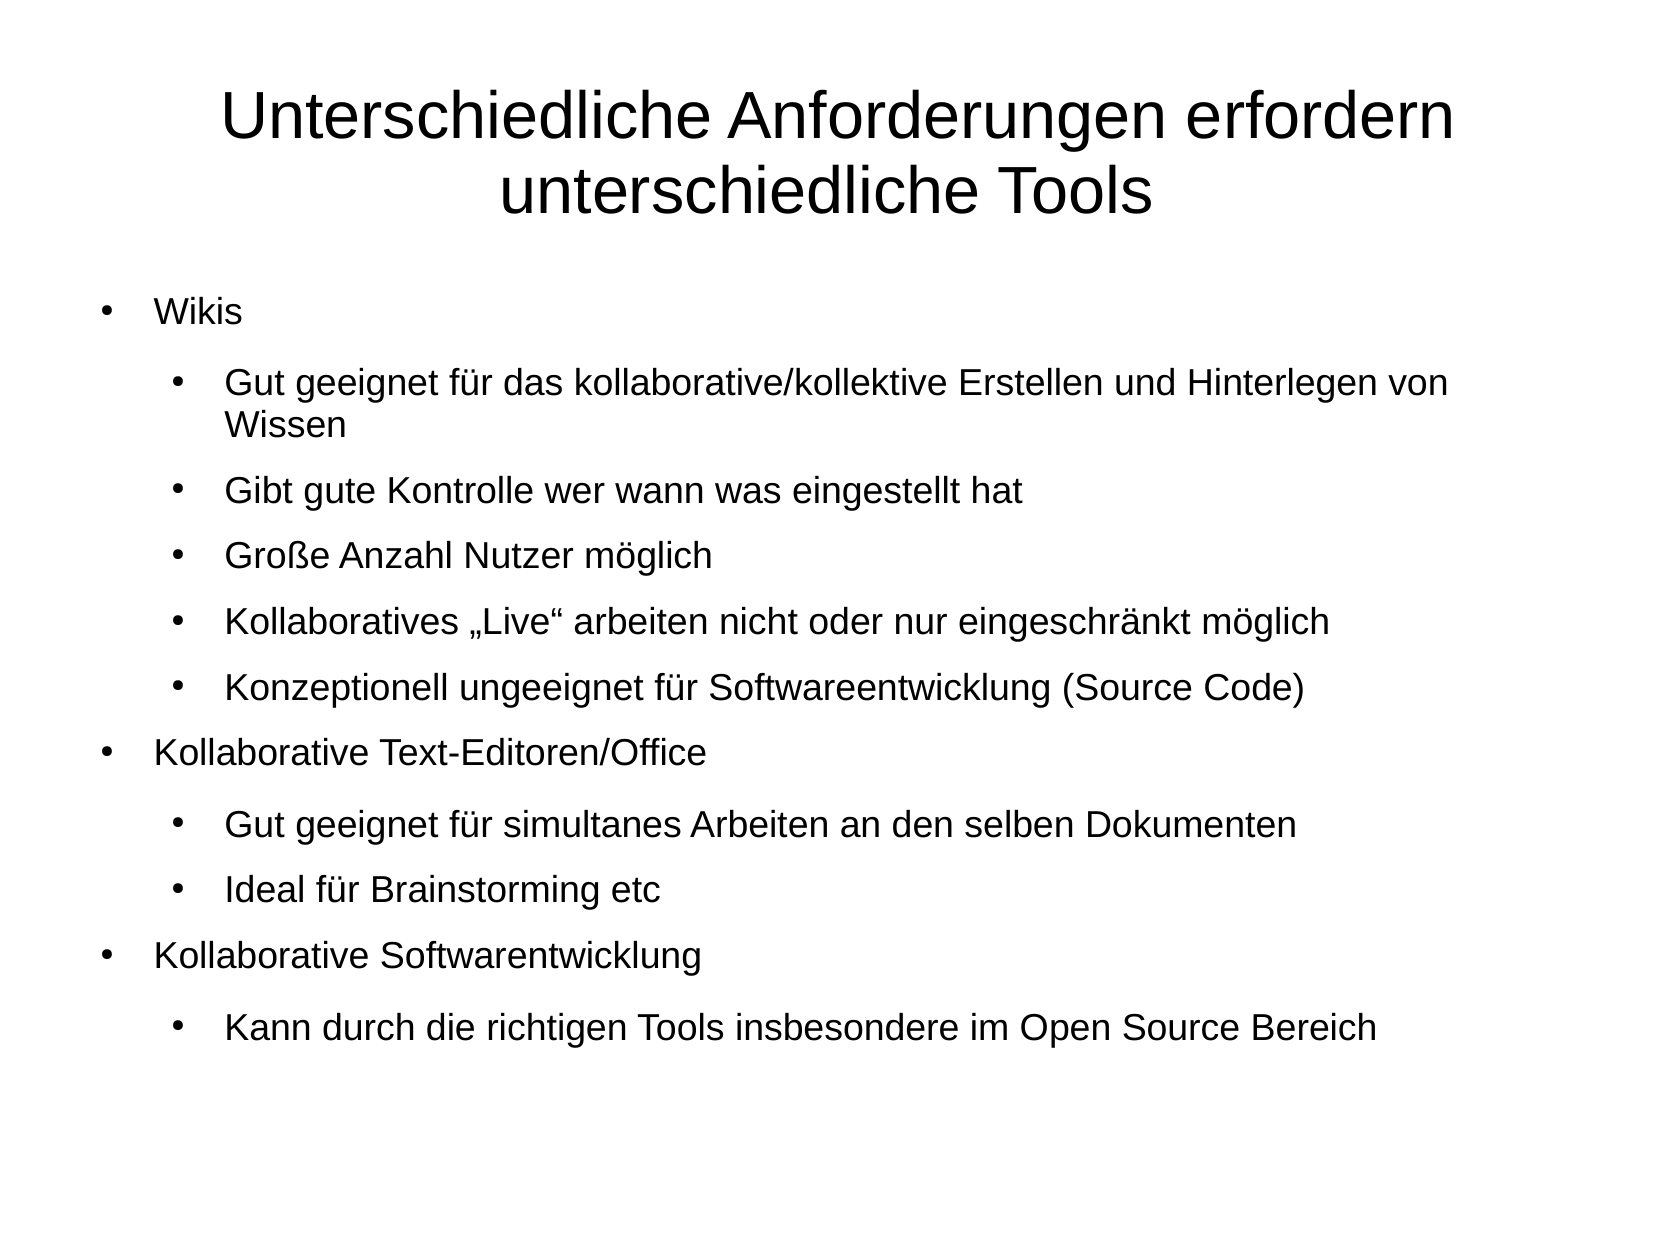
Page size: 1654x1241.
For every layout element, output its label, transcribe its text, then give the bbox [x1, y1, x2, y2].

title Unterschiedliche Anforderungen erfordern unterschiedliche Tools [82, 49, 1571, 257]
list Wikis Gut geeignet für das kollaborative/kollektive Erstellen und Hinterlegen von Wissen Gibt gute Kontrolle wer wann was eingestellt hat Große Anzahl Nutzer möglich Kollaboratives „Live“ arbeiten nicht oder nur eingeschränkt möglich Konzeptionell ungeeignet für Softwareentwicklung (Source Code) Kollaborative Text-Editoren/Office Gut geeignet für simultanes Arbeiten an den selben Dokumenten Ideal für Brainstorming etc Kollaborative Softwarentwicklung Kann durch die richtigen Tools insbesondere im Open Source Bereich [82, 290, 1571, 1109]
